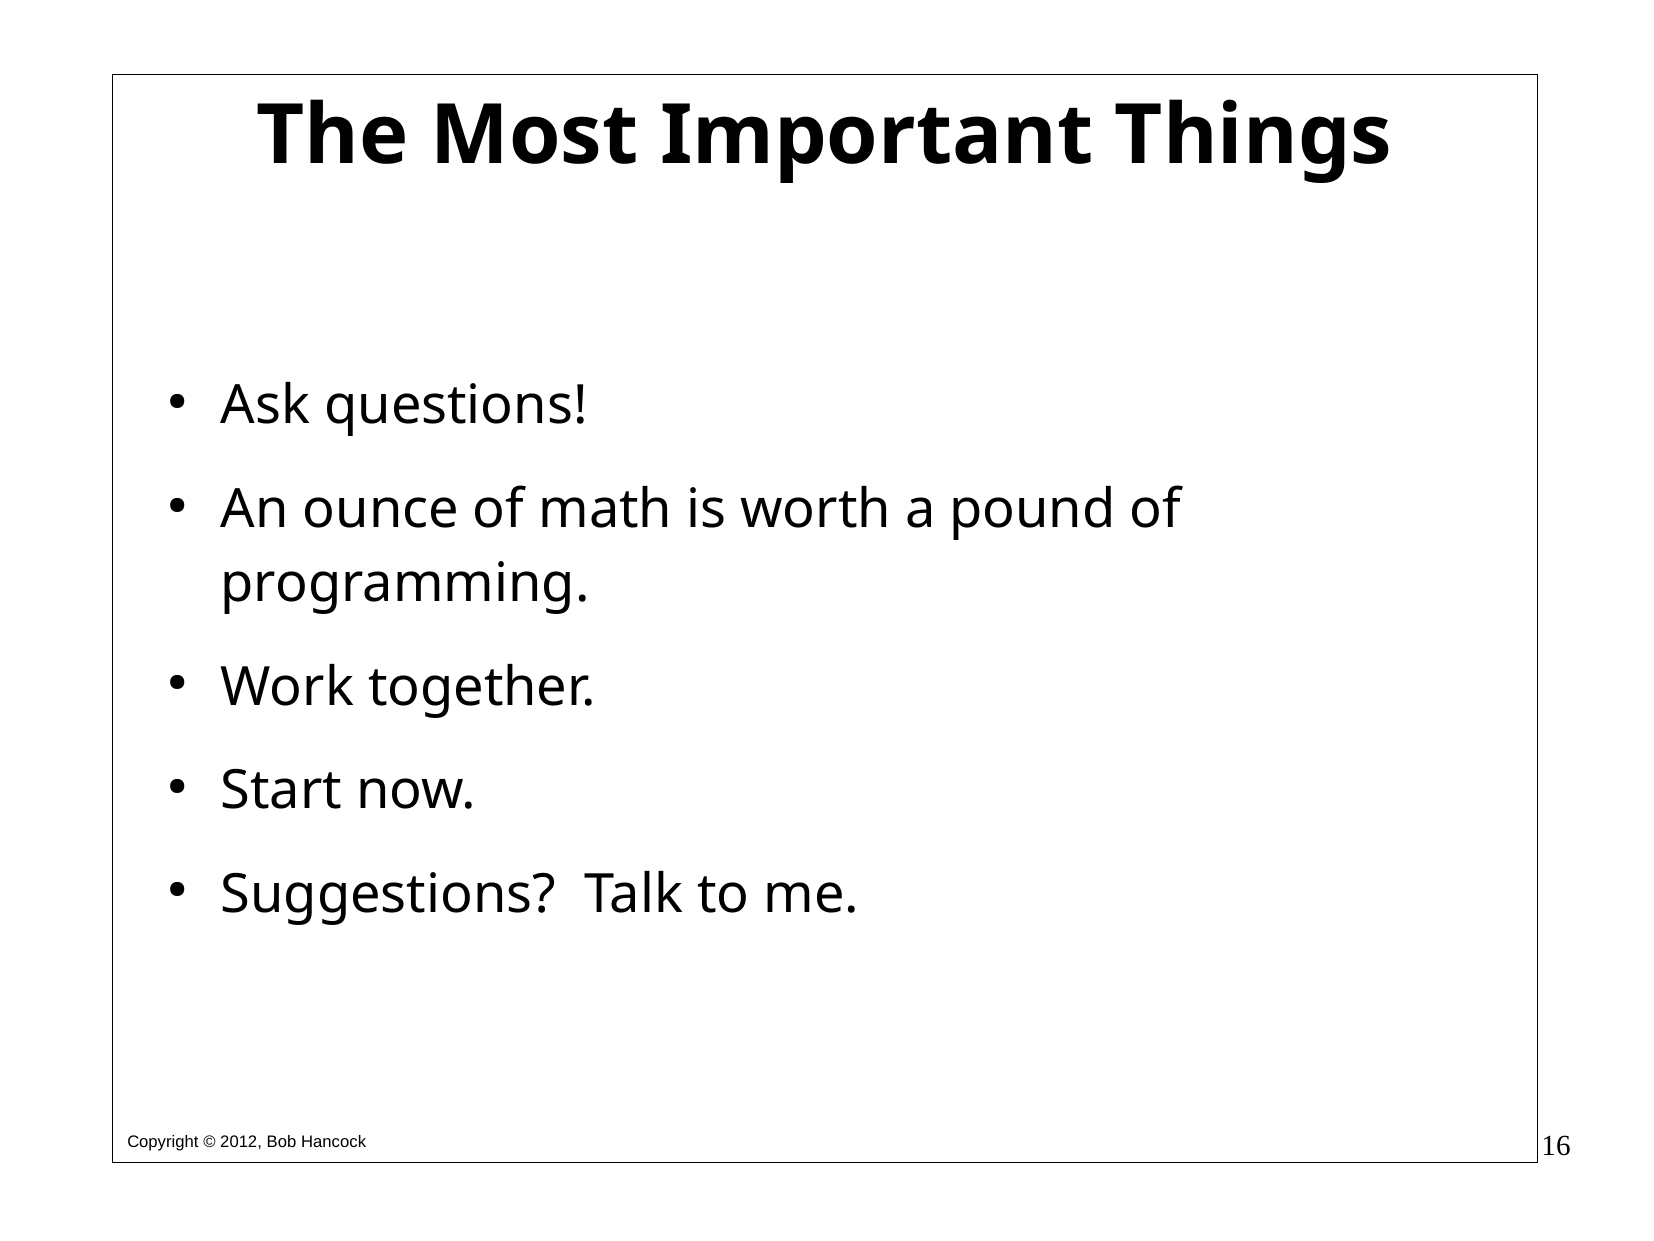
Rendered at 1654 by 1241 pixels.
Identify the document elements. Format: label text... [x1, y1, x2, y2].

title The Most Important Things [112, 75, 1538, 188]
text_box Copyright © 2012, Bob Hancock [112, 1125, 382, 1159]
list Ask questions! An ounce of math is worth a pound of programming. Work together. Start now. Suggestions? Talk to me. [150, 262, 1501, 1126]
